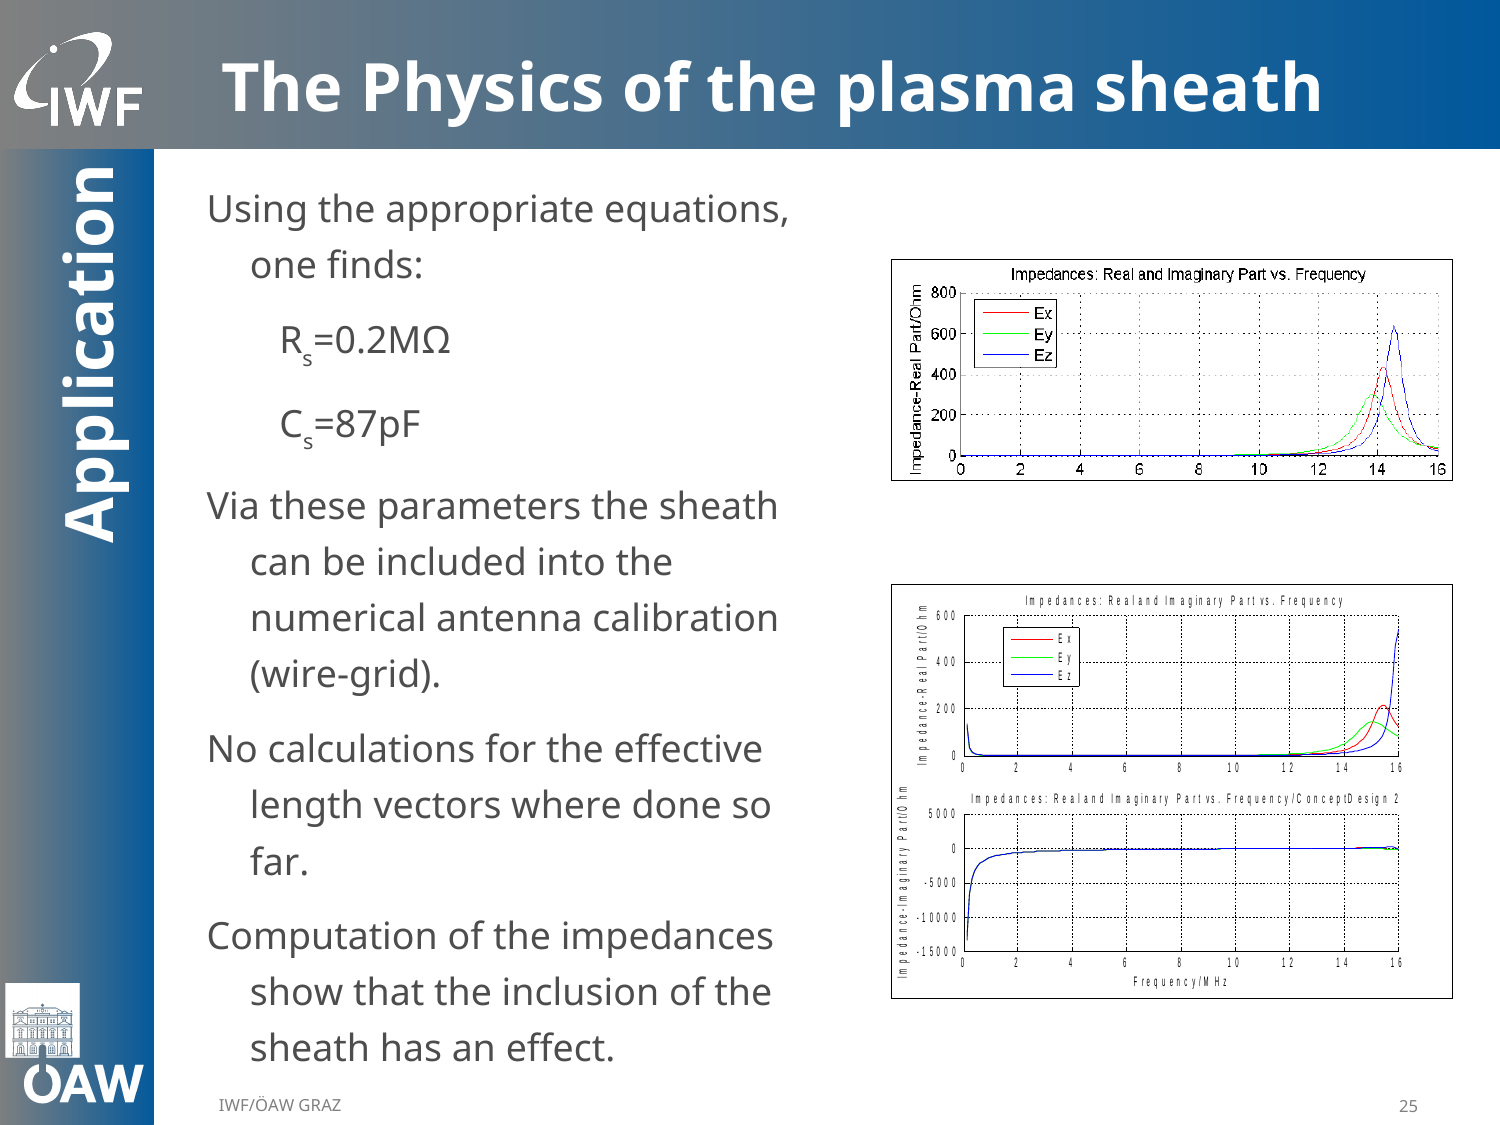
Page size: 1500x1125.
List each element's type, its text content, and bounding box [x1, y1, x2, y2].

picture [891, 584, 1453, 999]
chart [553, 538, 1087, 666]
picture [891, 259, 1453, 481]
text_box Application [29, 148, 154, 959]
title The Physics of the plasma sheath [206, 31, 1459, 149]
list Using the appropriate equations, one finds: Rs=0.2MΩ Cs=87pF Via these parameters the sheath can be included into the numerical antenna calibration (wire-grid). No calculations for the effective length vectors where done so far. Computation of the impedances show that the inclusion of the sheath has an effect. [206, 177, 827, 1075]
list [850, 177, 1471, 1075]
picture [8, 32, 154, 132]
picture [5, 983, 154, 1105]
